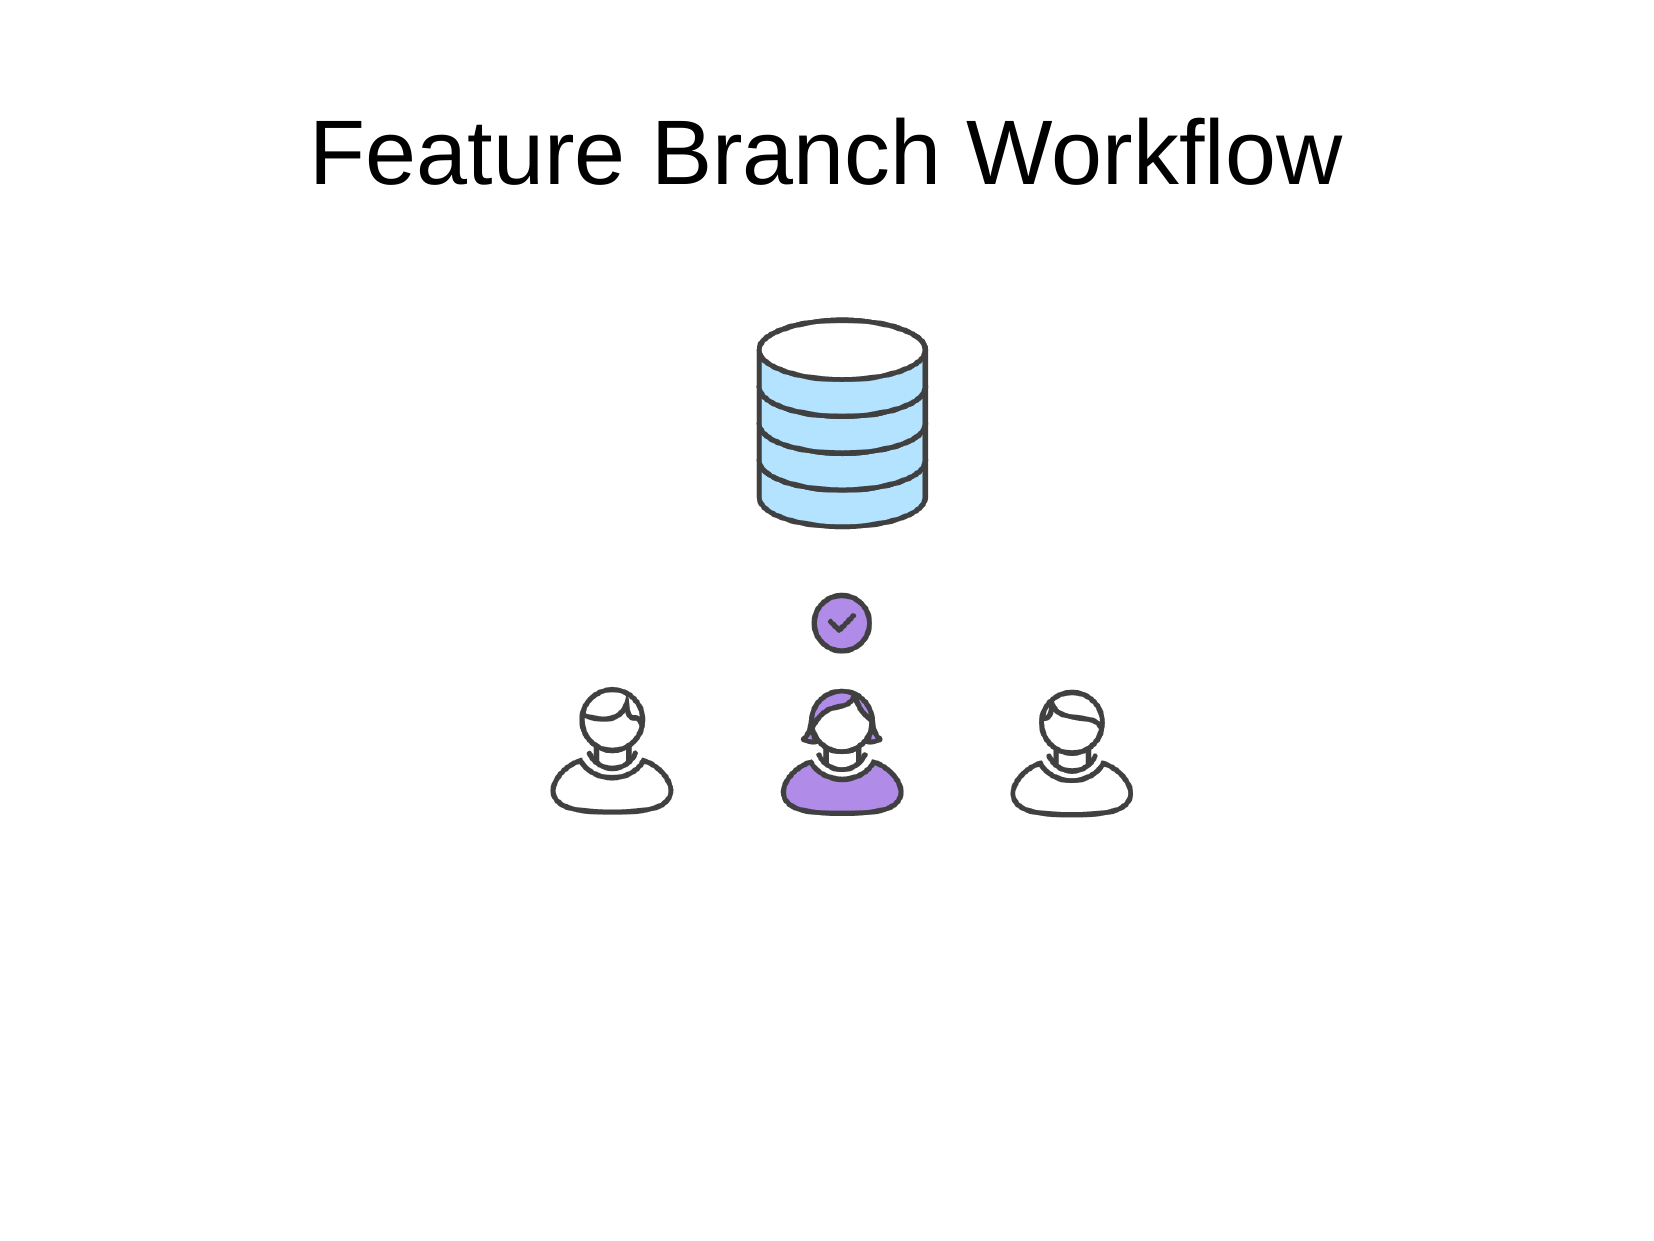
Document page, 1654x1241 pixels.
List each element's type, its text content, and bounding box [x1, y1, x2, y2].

picture [308, 315, 1375, 826]
title Feature Branch Workflow [82, 49, 1571, 257]
